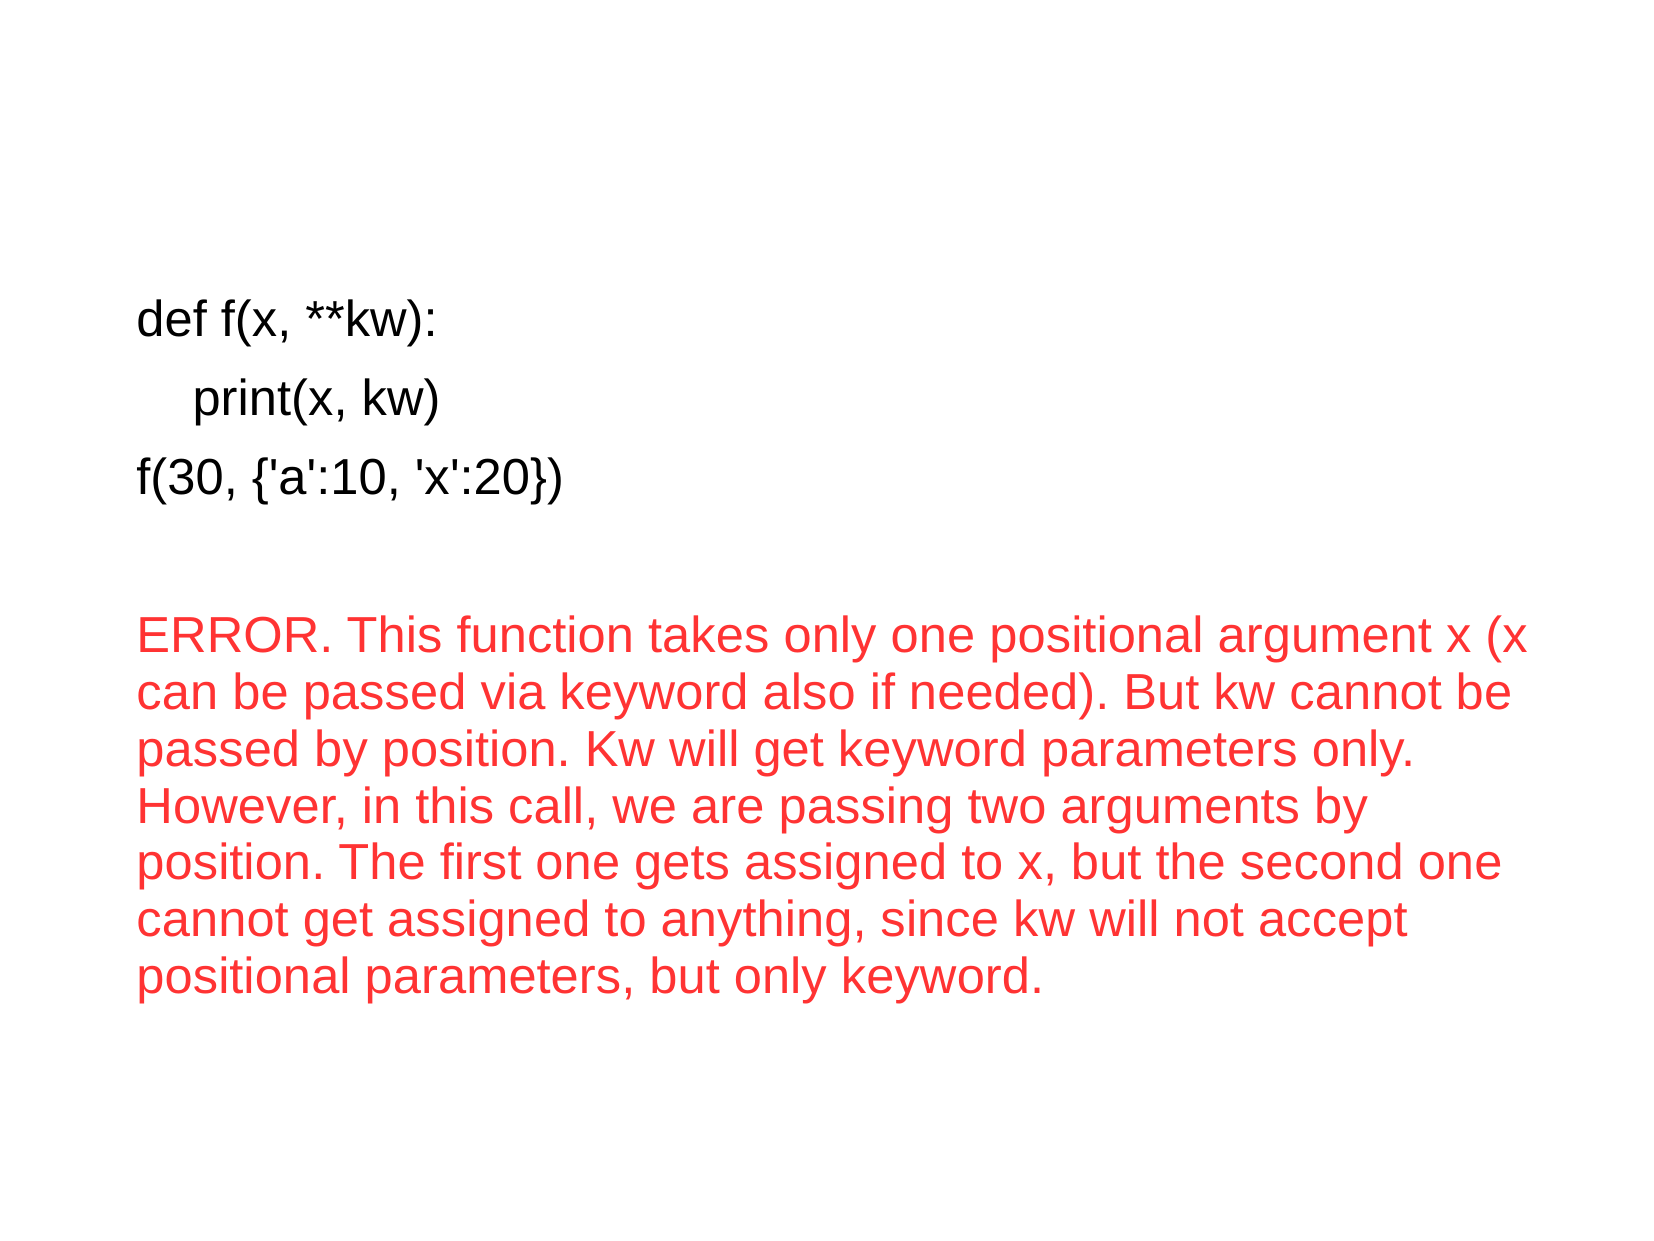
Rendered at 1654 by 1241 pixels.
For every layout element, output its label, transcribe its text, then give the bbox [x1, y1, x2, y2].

list def f(x, **kw): print(x, kw) f(30, {'a':10, 'x':20}) ERROR. This function takes only one positional argument x (x can be passed via keyword also if needed). But kw cannot be passed by position. Kw will get keyword parameters only. However, in this call, we are passing two arguments by position. The first one gets assigned to x, but the second one cannot get assigned to anything, since kw will not accept positional parameters, but only keyword. [82, 290, 1571, 1010]
